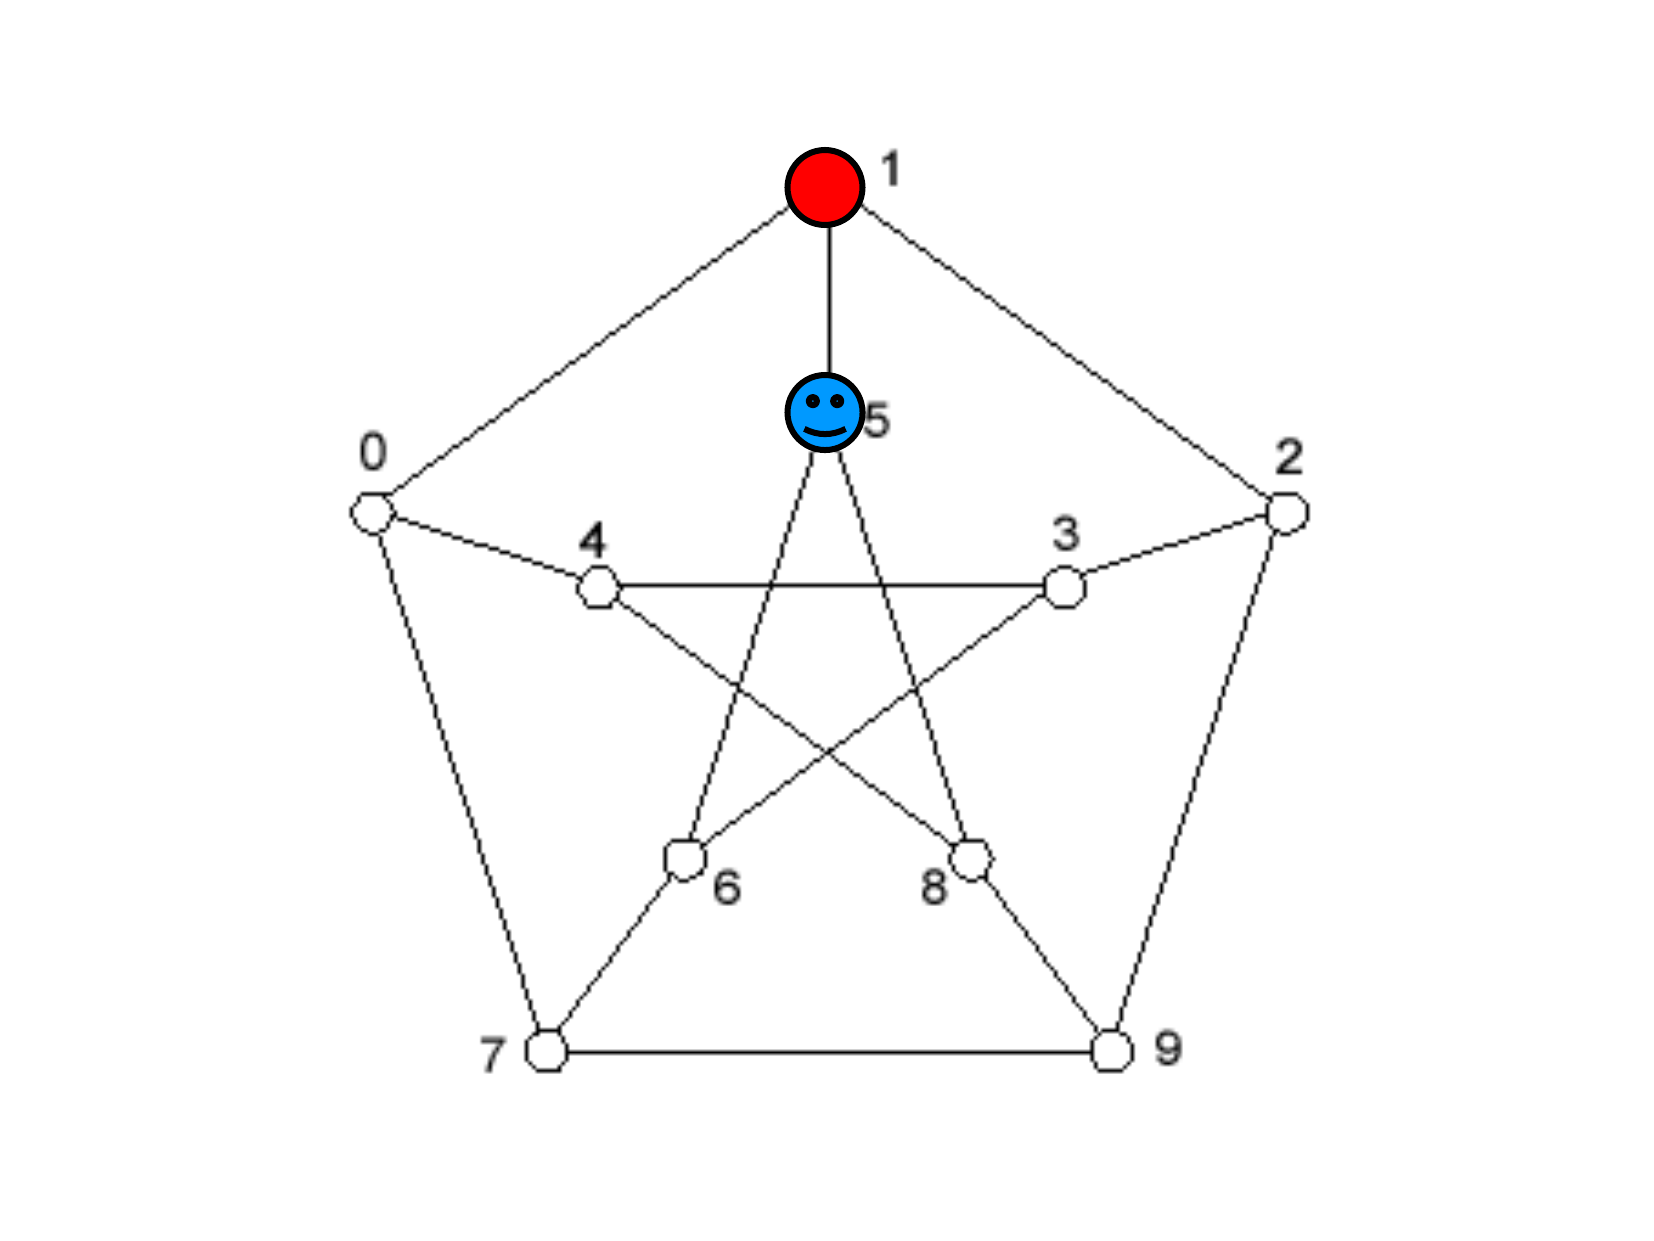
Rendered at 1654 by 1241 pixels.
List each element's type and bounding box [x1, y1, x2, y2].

text_box [787, 375, 863, 451]
text_box [787, 150, 863, 226]
picture [300, 114, 1358, 1126]
